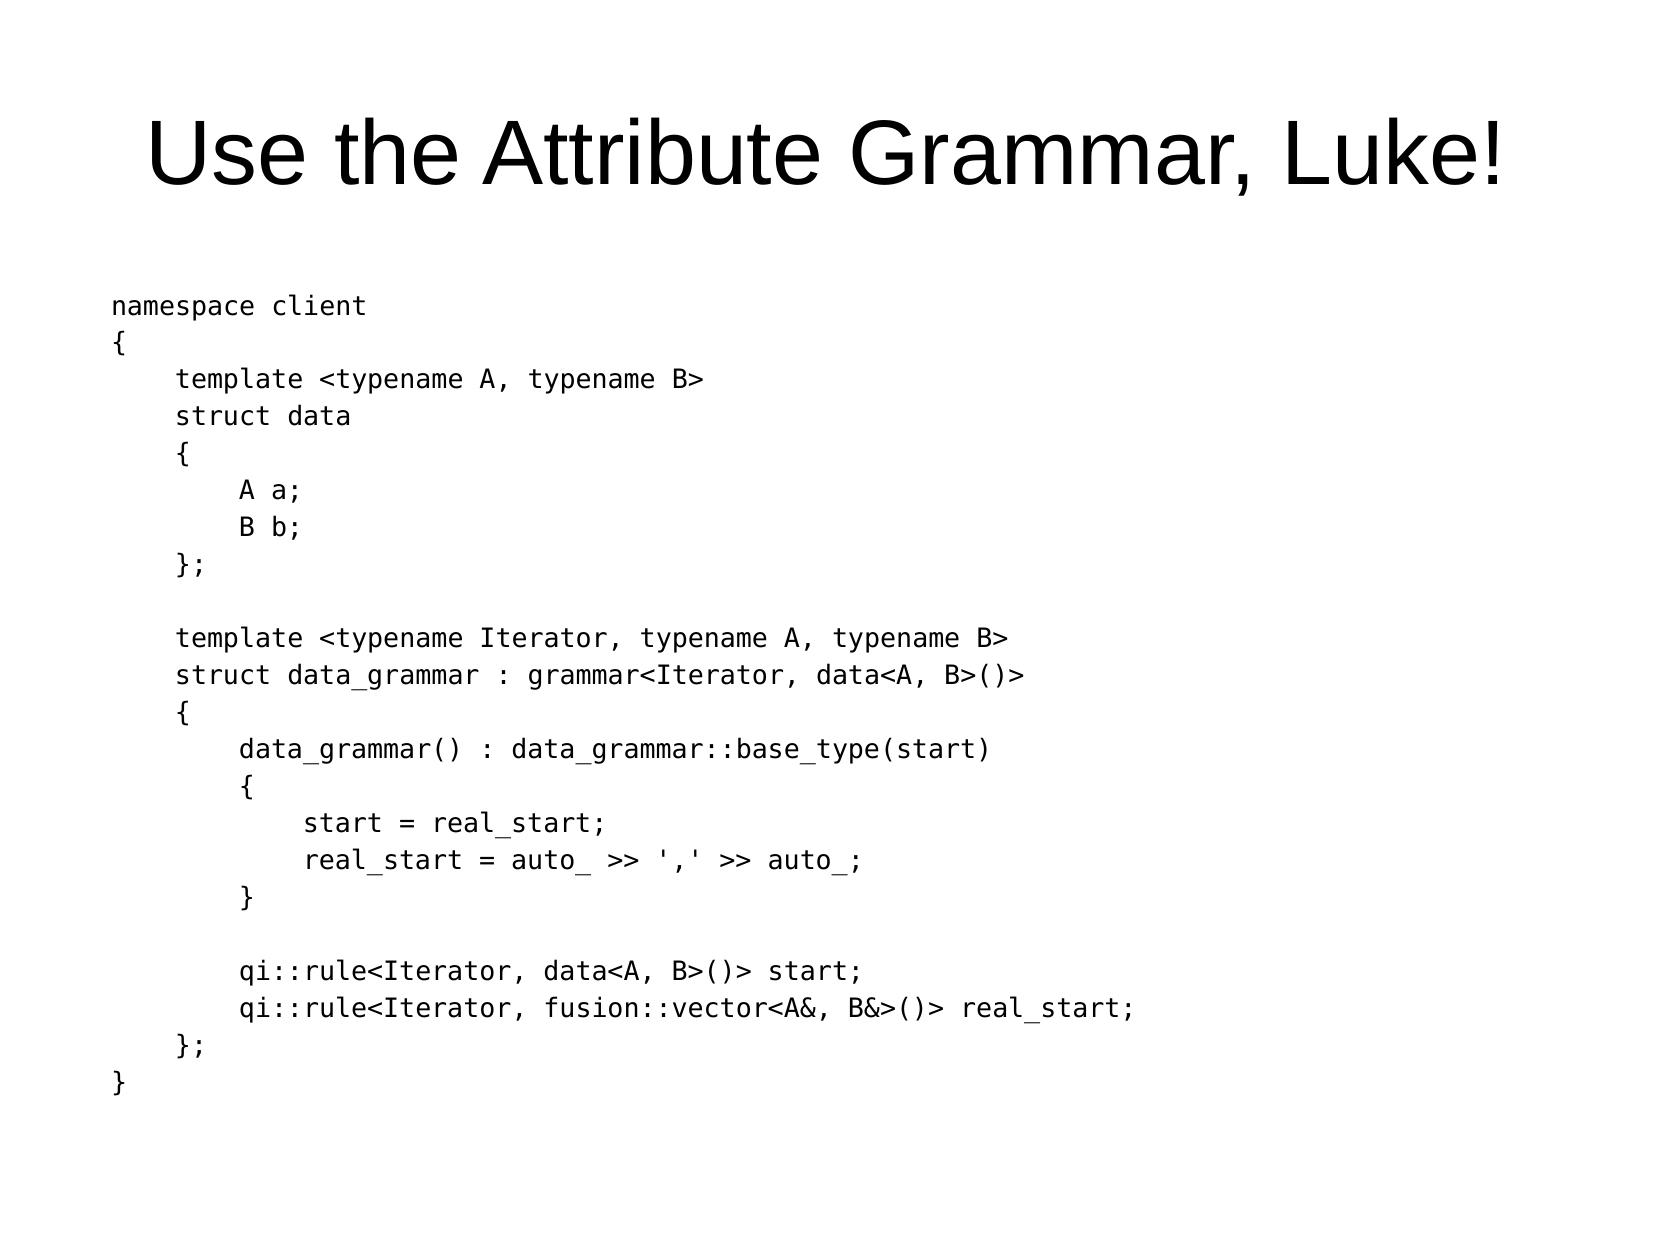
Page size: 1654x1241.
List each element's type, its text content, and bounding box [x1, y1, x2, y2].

title Use the Attribute Grammar, Luke! [82, 49, 1571, 257]
list namespace client { template <typename A, typename B> struct data { A a; B b; }; template <typename Iterator, typename A, typename B> struct data_grammar : grammar<Iterator, data<A, B>()> { data_grammar() : data_grammar::base_type(start) { start = real_start; real_start = auto_ >> ',' >> auto_; } qi::rule<Iterator, data<A, B>()> start; qi::rule<Iterator, fusion::vector<A&, B&>()> real_start; }; } [82, 290, 1571, 1109]
